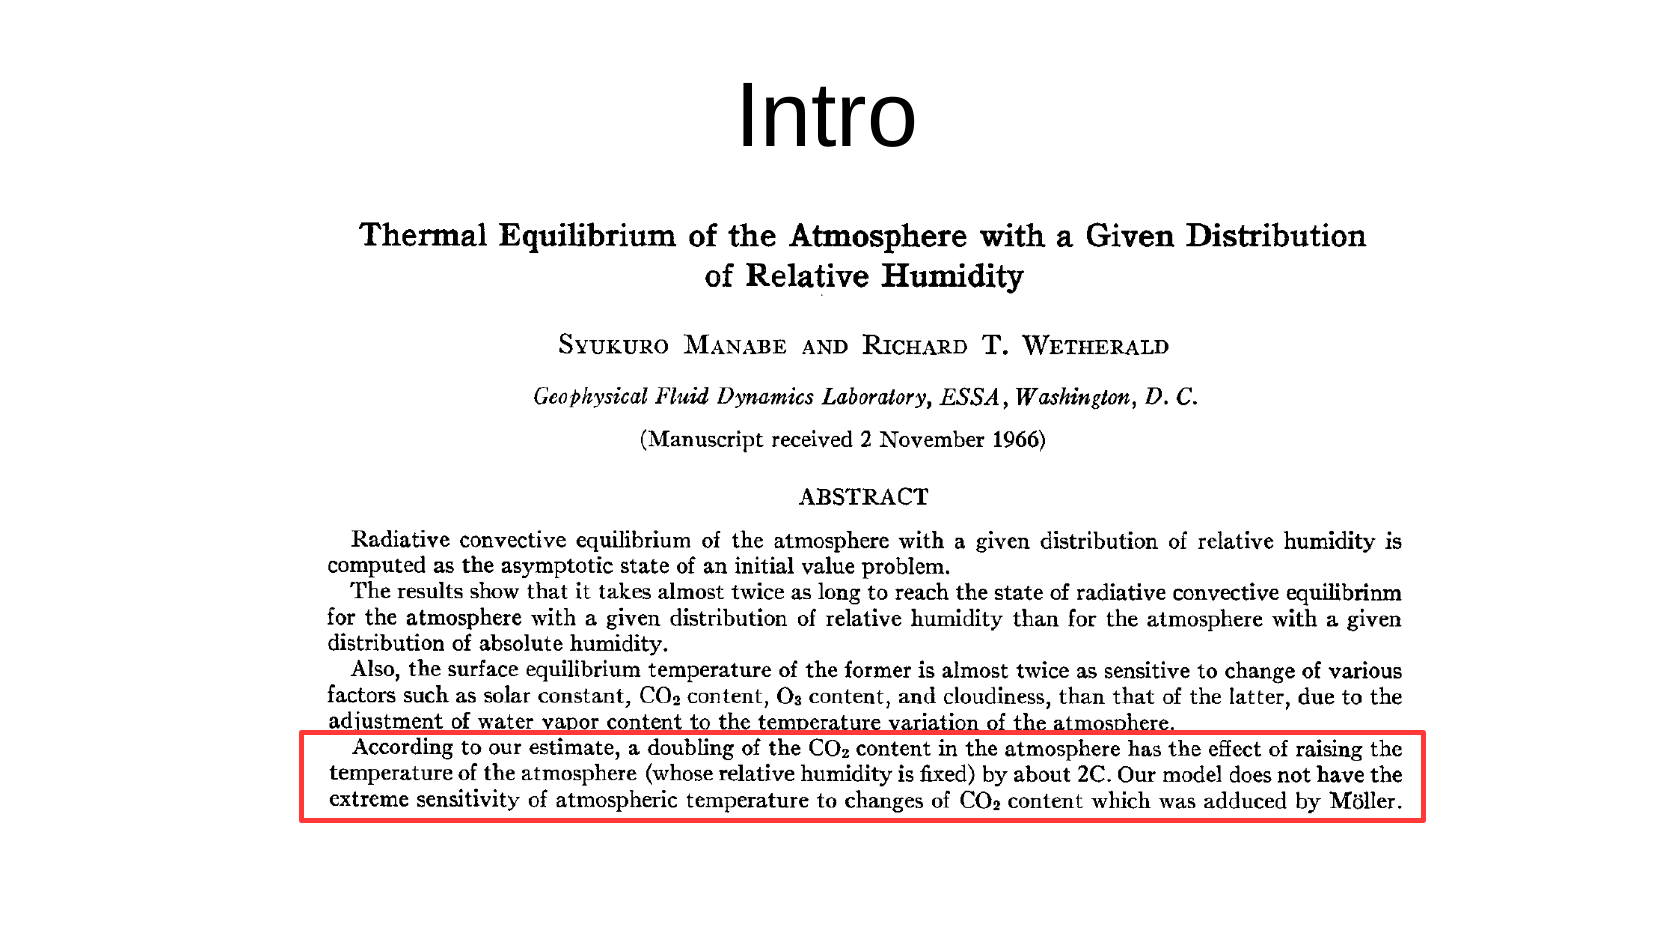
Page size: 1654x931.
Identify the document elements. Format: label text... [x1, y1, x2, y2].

title Intro [82, 37, 1571, 193]
picture [206, 206, 1515, 827]
